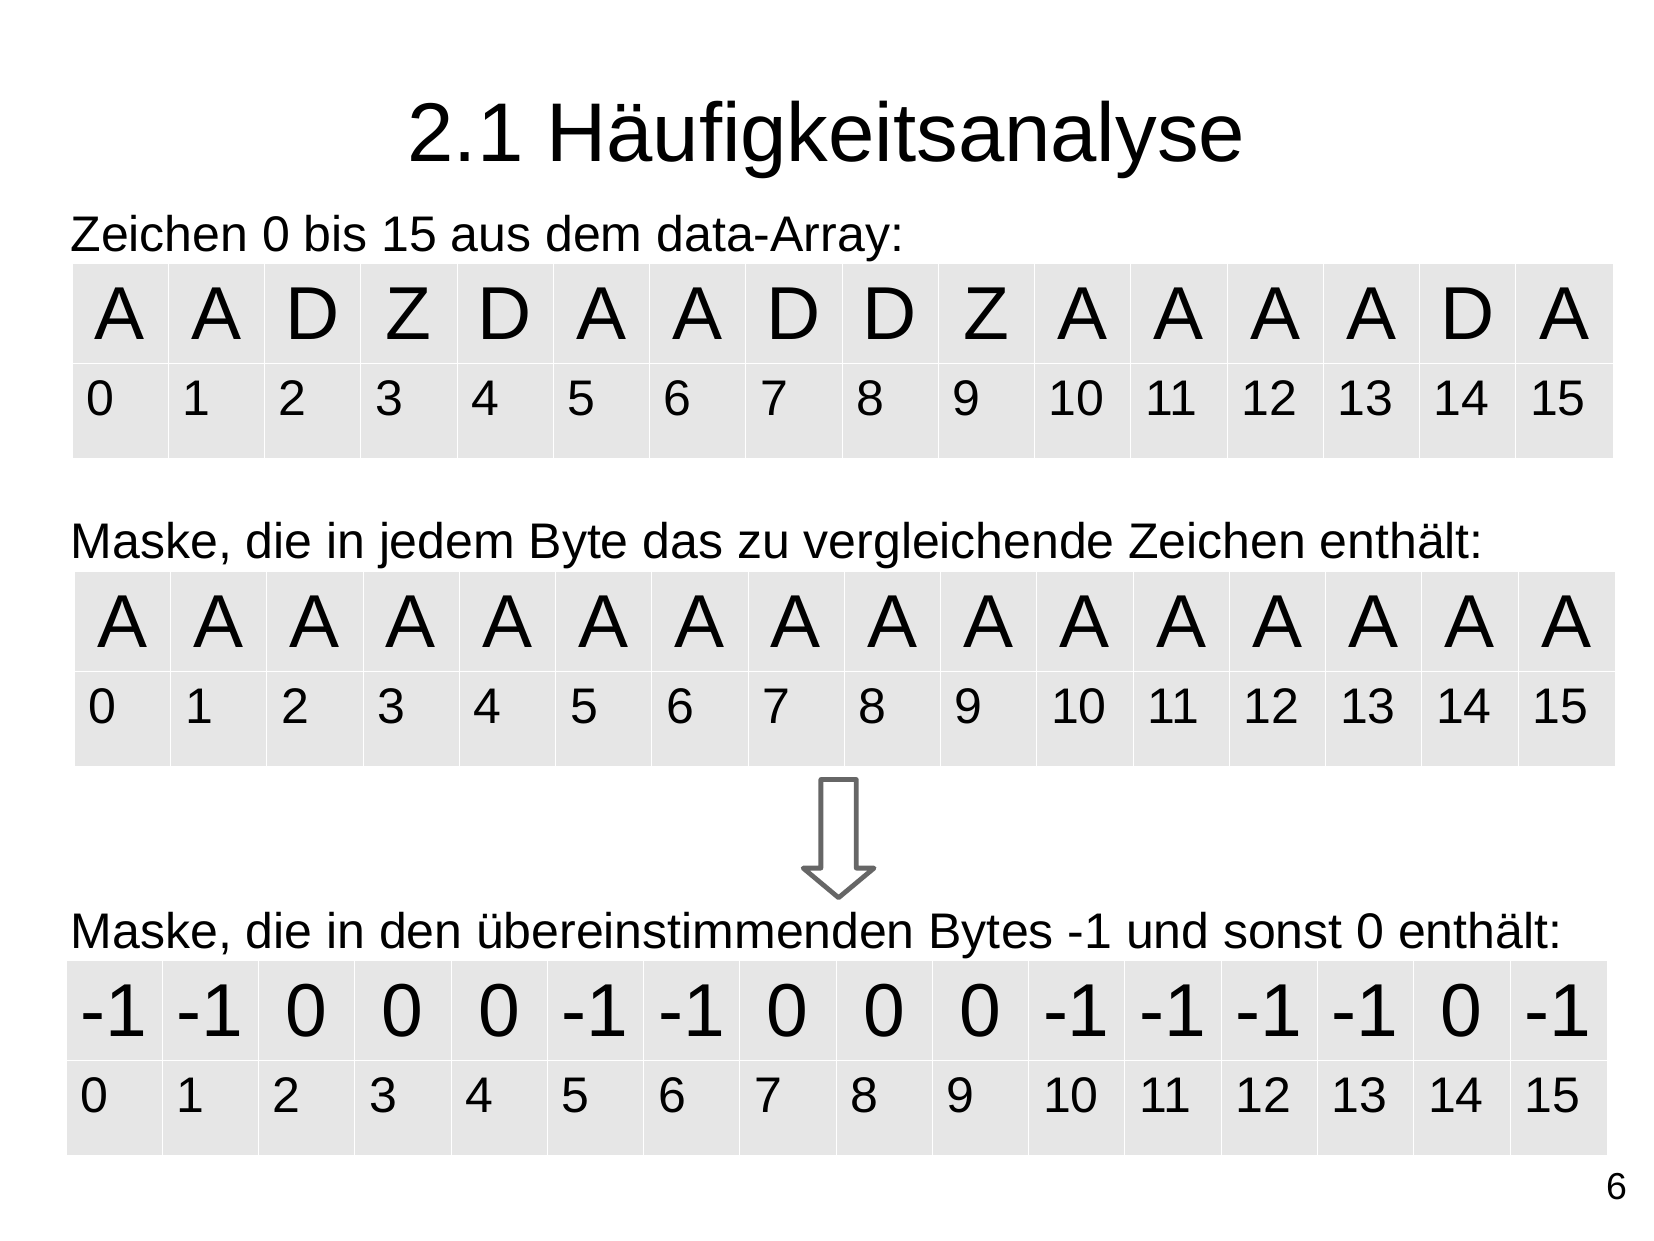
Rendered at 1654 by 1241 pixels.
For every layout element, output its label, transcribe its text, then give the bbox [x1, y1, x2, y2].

table_header A [169, 264, 264, 363]
text_box <number> [1259, 1158, 1642, 1229]
table_cell 8 [843, 364, 938, 458]
table_cell 6 [650, 364, 745, 458]
table_header A [73, 264, 168, 363]
table_header D [265, 264, 360, 363]
table_header -1 [644, 961, 739, 1060]
table_header -1 [163, 961, 258, 1060]
table_cell 8 [845, 672, 940, 766]
table_cell 5 [556, 672, 651, 766]
table_cell 15 [1516, 364, 1613, 458]
table_header A [1422, 572, 1518, 671]
table_header Z [939, 264, 1034, 363]
table_header A [364, 572, 459, 671]
table_cell 10 [1037, 672, 1133, 766]
table_cell 6 [652, 672, 748, 766]
table_cell 14 [1422, 672, 1518, 766]
table_header 0 [452, 961, 547, 1060]
table_header -1 [1125, 961, 1221, 1060]
table_header A [460, 572, 555, 671]
table_cell 5 [548, 1061, 643, 1155]
table_cell 1 [171, 672, 266, 766]
table_cell 0 [75, 672, 170, 766]
table_header A [1228, 264, 1323, 363]
table_cell 12 [1222, 1061, 1317, 1155]
table_cell 1 [169, 364, 264, 458]
table_cell 13 [1326, 672, 1421, 766]
table_header A [1037, 572, 1133, 671]
table_header A [1326, 572, 1421, 671]
table_cell 2 [267, 672, 363, 766]
table_header -1 [1029, 961, 1124, 1060]
table_header A [1324, 264, 1419, 363]
table_cell 4 [458, 364, 553, 458]
table_cell 0 [73, 364, 168, 458]
table_cell 6 [644, 1061, 739, 1155]
table_header A [652, 572, 748, 671]
table_cell 11 [1134, 672, 1229, 766]
table_header D [843, 264, 938, 363]
table_header A [845, 572, 940, 671]
table_cell 4 [452, 1061, 547, 1155]
table_header 0 [740, 961, 836, 1060]
table_cell 11 [1125, 1061, 1221, 1155]
table_header -1 [1318, 961, 1413, 1060]
table_cell 9 [933, 1061, 1028, 1155]
table_header A [1134, 572, 1229, 671]
table_header A [650, 264, 745, 363]
table_header 0 [1414, 961, 1510, 1060]
table_cell 9 [939, 364, 1034, 458]
table_header A [1230, 572, 1325, 671]
table_header D [746, 264, 842, 363]
table_header A [554, 264, 649, 363]
table_header D [1420, 264, 1515, 363]
text_box [803, 779, 875, 898]
table_header Z [361, 264, 457, 363]
table_header -1 [1511, 961, 1607, 1060]
table_cell 3 [364, 672, 459, 766]
table_header A [75, 572, 170, 671]
table_cell 8 [837, 1061, 932, 1155]
table_cell 5 [554, 364, 649, 458]
subtitle Zeichen 0 bis 15 aus dem data-Array: Maske, die in jedem Byte das zu vergleichende Zeichen enthält: Maske, die in den übereinstimmenden Bytes -1 und sonst 0 enthält: [70, 206, 1630, 969]
table_cell 15 [1519, 672, 1615, 766]
table_cell 2 [259, 1061, 354, 1155]
table_header D [458, 264, 553, 363]
table_cell 12 [1230, 672, 1325, 766]
table_header A [749, 572, 844, 671]
table_header 0 [355, 961, 451, 1060]
table_cell 11 [1131, 364, 1227, 458]
table_header A [171, 572, 266, 671]
table_cell 12 [1228, 364, 1323, 458]
table_cell 7 [740, 1061, 836, 1155]
table_header A [267, 572, 363, 671]
table_cell 13 [1318, 1061, 1413, 1155]
table_cell 1 [163, 1061, 258, 1155]
table_header A [1035, 264, 1130, 363]
table_cell 10 [1035, 364, 1130, 458]
table_header 0 [837, 961, 932, 1060]
table_cell 7 [749, 672, 844, 766]
table_cell 0 [67, 1061, 162, 1155]
table_header -1 [548, 961, 643, 1060]
table_header 0 [259, 961, 354, 1060]
table_header -1 [1222, 961, 1317, 1060]
table_cell 4 [460, 672, 555, 766]
table_cell 14 [1420, 364, 1515, 458]
table_header A [941, 572, 1036, 671]
table_cell 3 [355, 1061, 451, 1155]
table_cell 2 [265, 364, 360, 458]
table_cell 14 [1414, 1061, 1510, 1155]
table_cell 10 [1029, 1061, 1124, 1155]
table_header A [1516, 264, 1613, 363]
table_cell 7 [746, 364, 842, 458]
table_header A [1131, 264, 1227, 363]
table_header -1 [67, 961, 162, 1060]
table_header 0 [933, 961, 1028, 1060]
table_header A [1519, 572, 1615, 671]
table_cell 9 [941, 672, 1036, 766]
title 2.1 Häufigkeitsanalyse [82, 29, 1571, 206]
table_header A [556, 572, 651, 671]
table_cell 15 [1511, 1061, 1607, 1155]
table_cell 13 [1324, 364, 1419, 458]
table_cell 3 [361, 364, 457, 458]
